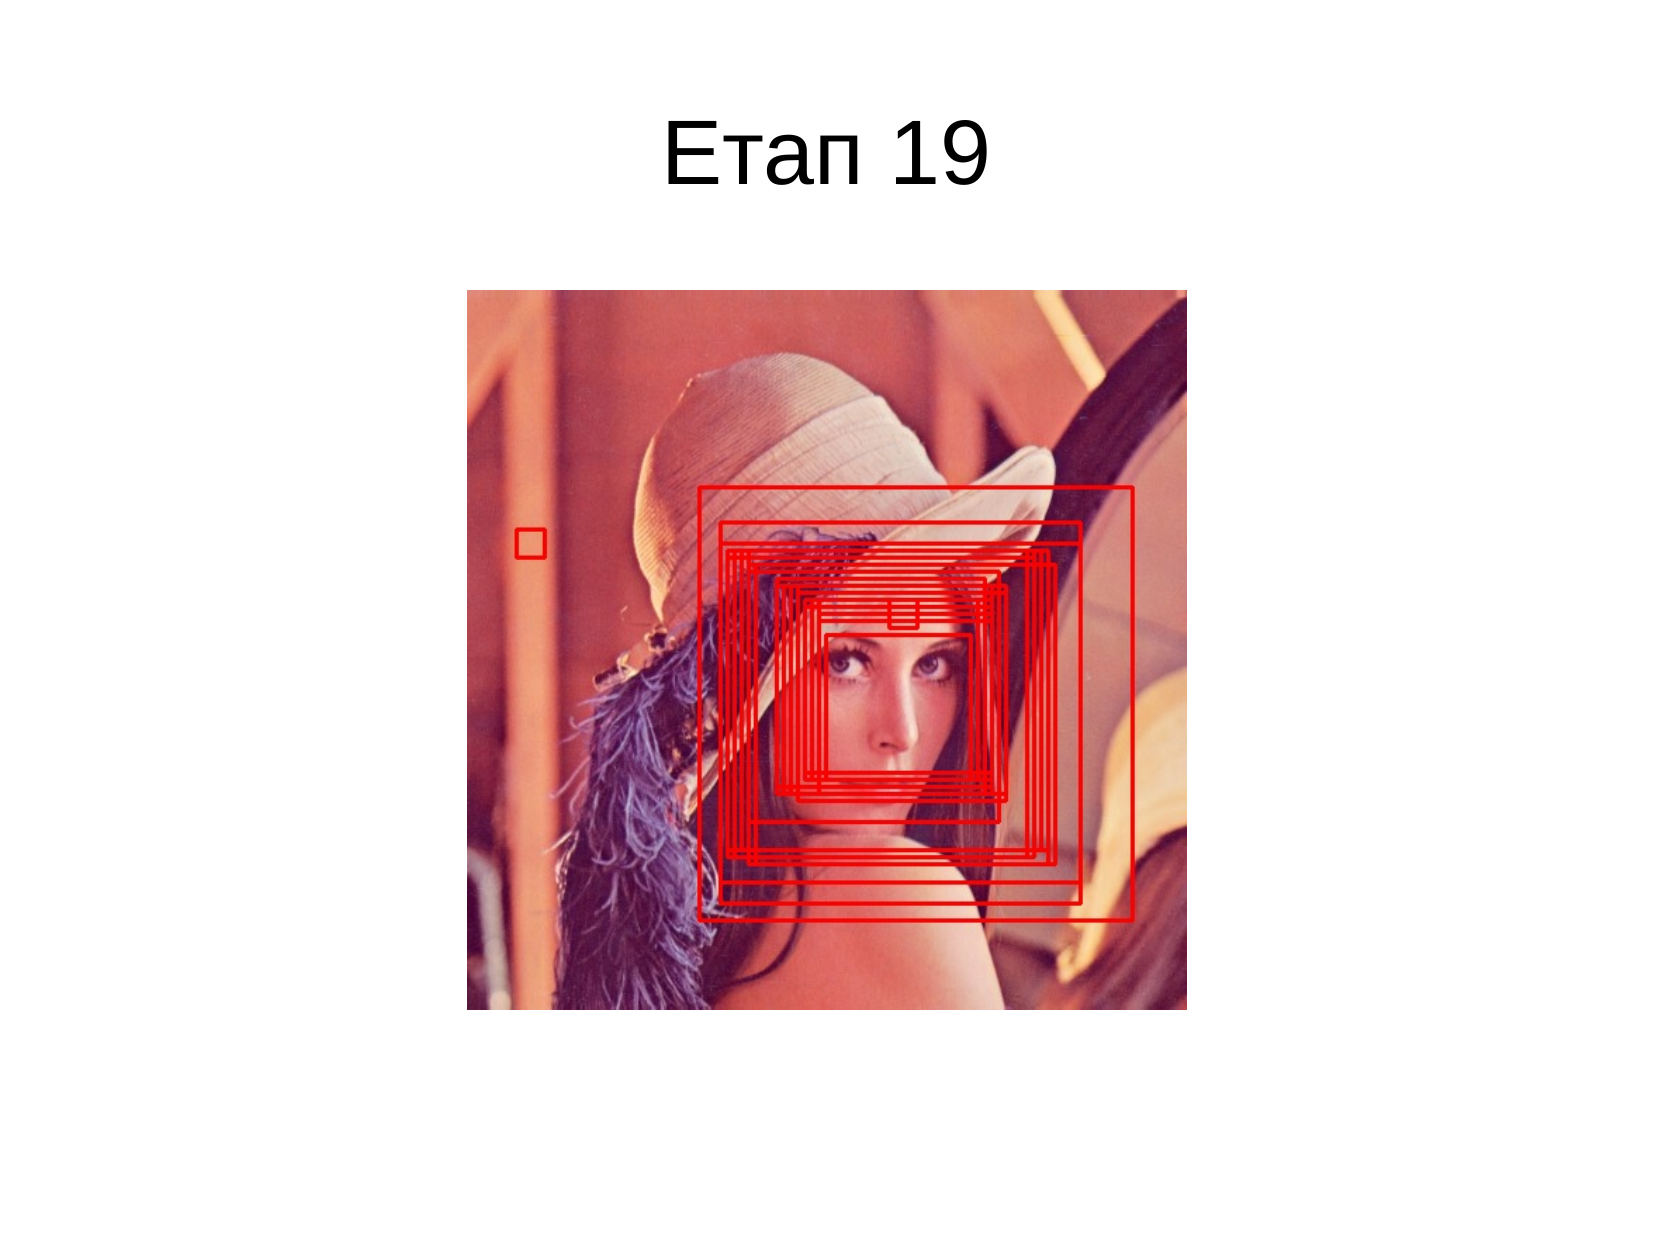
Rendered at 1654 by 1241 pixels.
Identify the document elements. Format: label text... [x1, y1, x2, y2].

title Етап 19 [82, 49, 1571, 257]
picture [467, 290, 1187, 1010]
